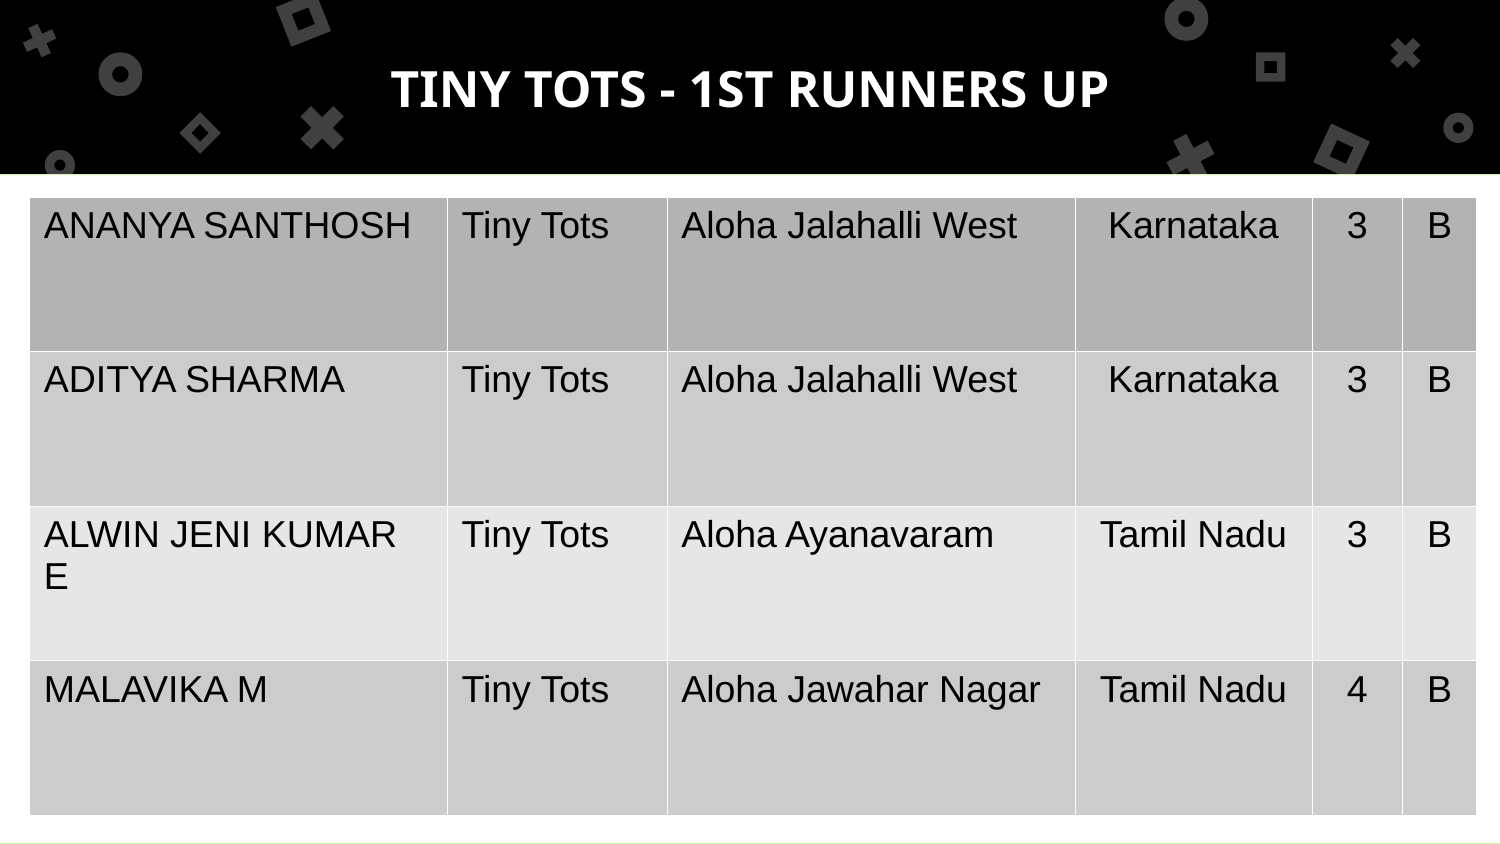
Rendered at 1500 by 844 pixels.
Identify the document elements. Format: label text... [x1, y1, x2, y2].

text_box TINY TOTS - 1ST RUNNERS UP [75, 0, 1425, 175]
table_header Aloha Jalahalli West [668, 198, 1075, 351]
table_header Karnataka [1076, 198, 1312, 351]
table_cell Tamil Nadu [1076, 507, 1312, 660]
table_cell 3 [1313, 507, 1402, 660]
table_cell Tiny Tots [448, 507, 667, 660]
table_cell Aloha Ayanavaram [668, 507, 1075, 660]
table_cell 4 [1313, 661, 1402, 815]
table_header ANANYA SANTHOSH [30, 198, 447, 351]
table_header 3 [1313, 198, 1402, 351]
table_cell 3 [1313, 352, 1402, 506]
table_header B [1403, 198, 1476, 351]
table_cell MALAVIKA M [30, 661, 447, 815]
table_cell ADITYA SHARMA [30, 352, 447, 506]
table_cell ALWIN JENI KUMAR E [30, 507, 447, 660]
table_cell Tamil Nadu [1076, 661, 1312, 815]
table_cell Karnataka [1076, 352, 1312, 506]
table_cell Tiny Tots [448, 352, 667, 506]
table_cell Aloha Jawahar Nagar [668, 661, 1075, 815]
table_header Tiny Tots [448, 198, 667, 351]
table_cell B [1403, 507, 1476, 660]
table_cell Tiny Tots [448, 661, 667, 815]
table_cell B [1403, 661, 1476, 815]
table_cell B [1403, 352, 1476, 506]
table_cell Aloha Jalahalli West [668, 352, 1075, 506]
